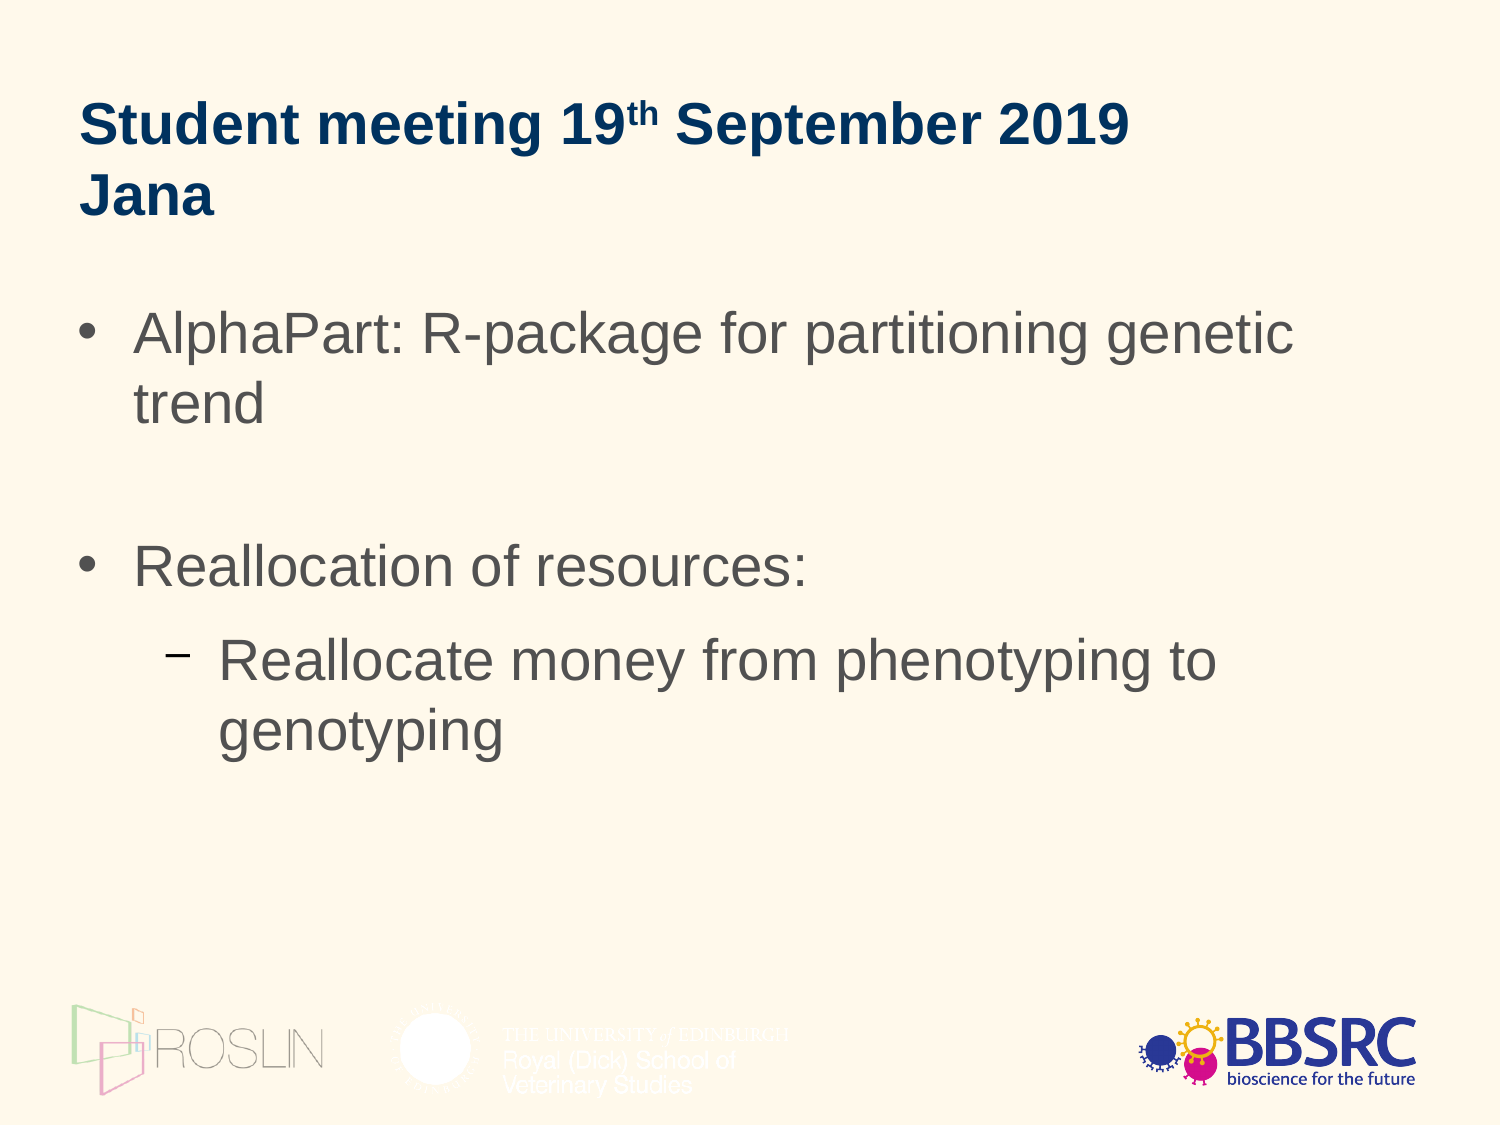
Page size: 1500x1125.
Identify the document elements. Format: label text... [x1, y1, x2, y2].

picture [64, 975, 336, 1118]
title Student meeting 19th September 2019 Jana [64, 78, 1441, 237]
list AlphaPart: R-package for partitioning genetic trend Reallocation of resources: Reallocate money from phenotyping to genotyping [62, 287, 1425, 975]
picture [1137, 1014, 1416, 1092]
